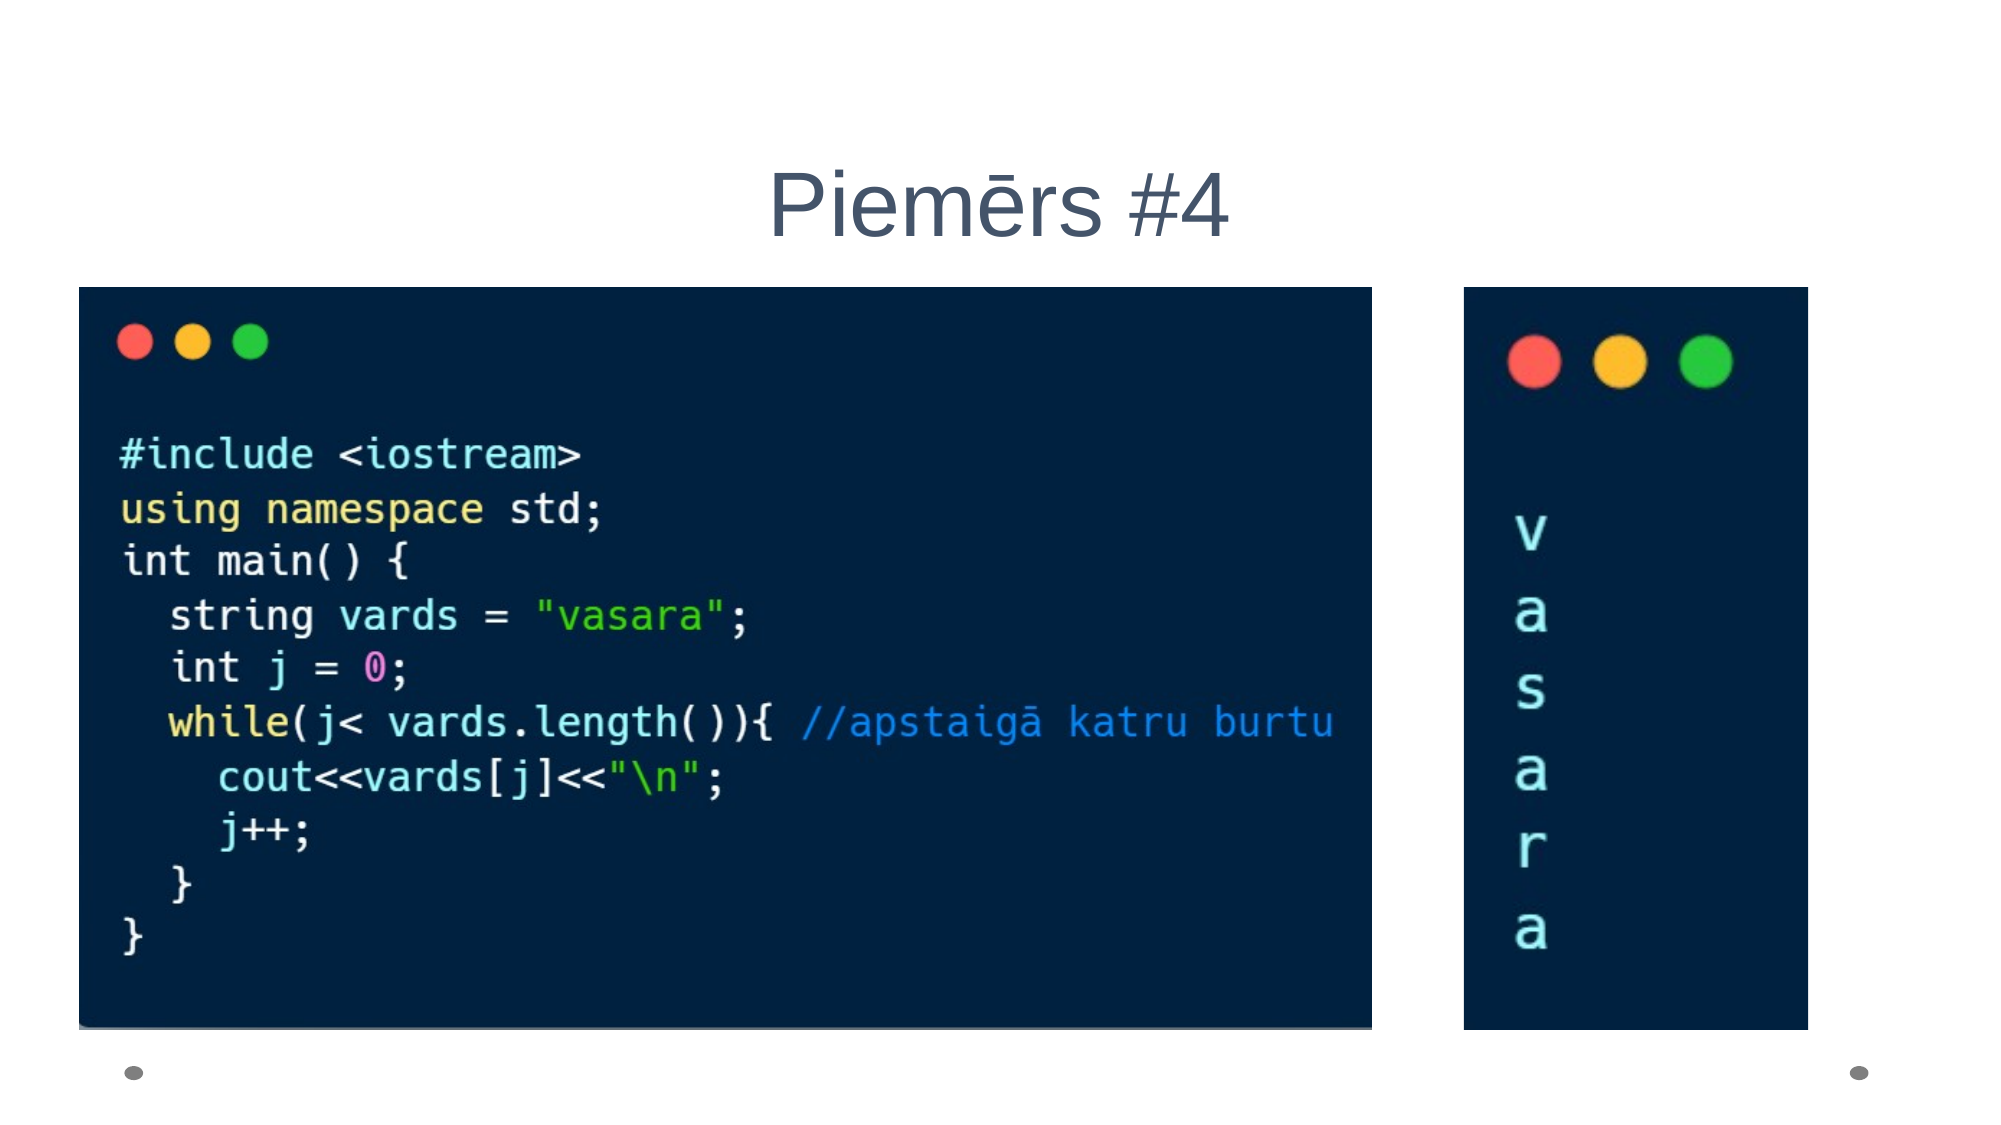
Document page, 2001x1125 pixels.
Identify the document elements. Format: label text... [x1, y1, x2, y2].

title Piemērs #4 [99, 0, 1900, 263]
picture [1463, 287, 1809, 1030]
picture [79, 287, 1372, 1030]
